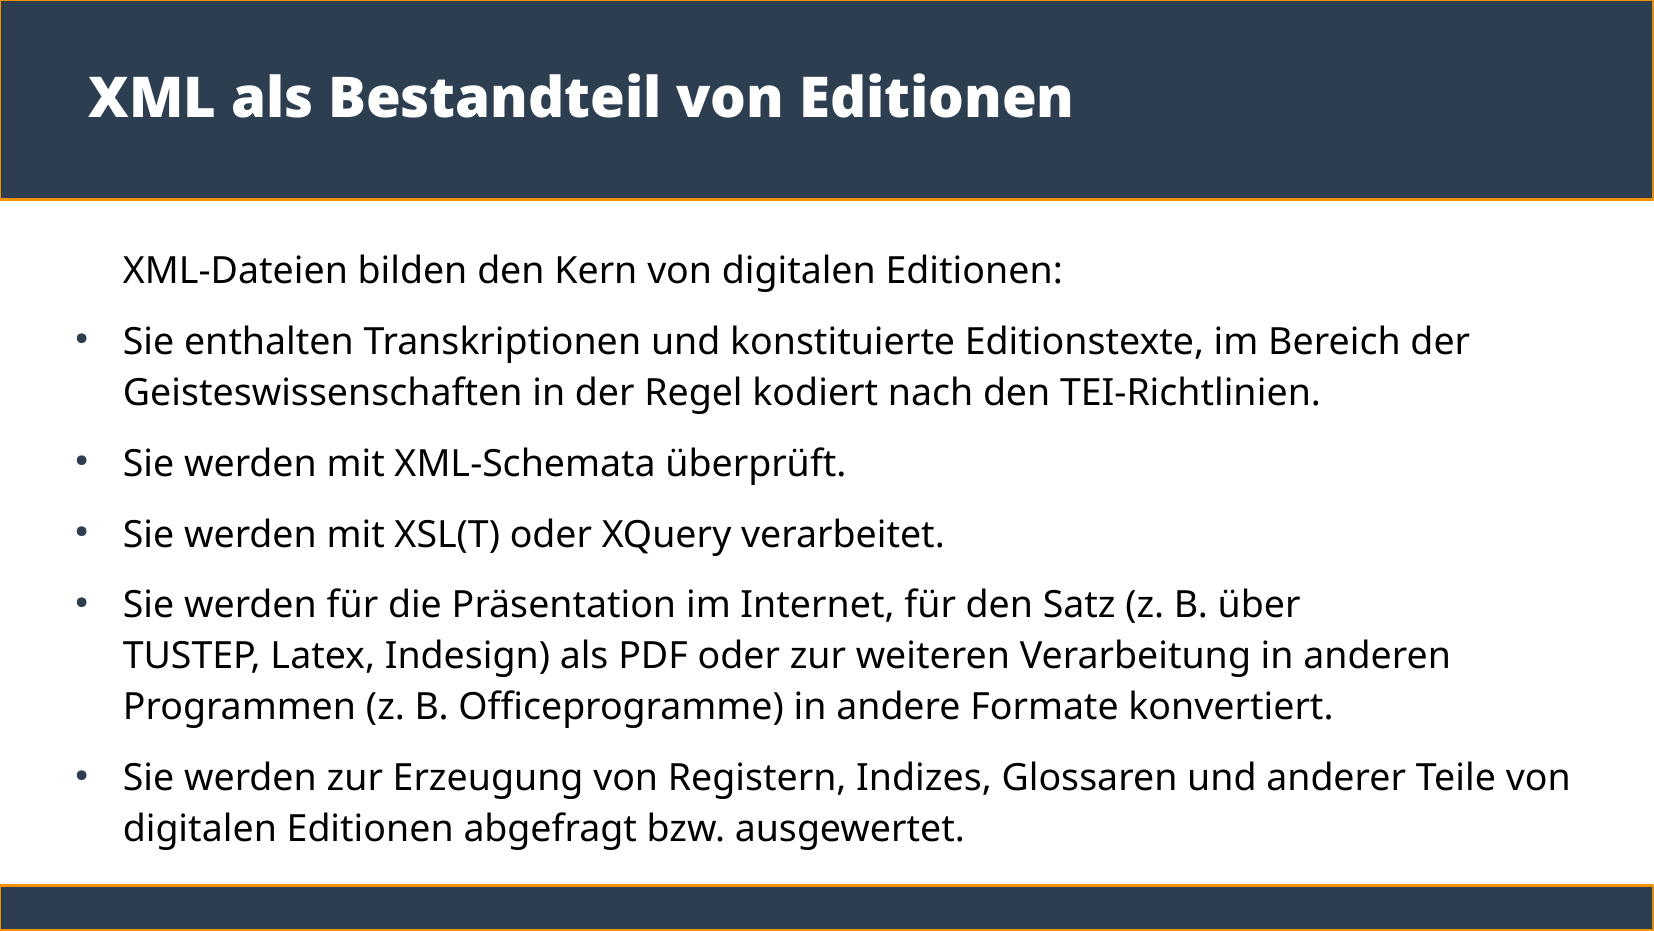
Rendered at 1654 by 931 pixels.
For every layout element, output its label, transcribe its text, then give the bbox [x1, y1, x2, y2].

list XML-Dateien bilden den Kern von digitalen Editionen: Sie enthalten Transkriptionen und konstituierte Editionstexte, im Bereich der Geisteswissenschaften in der Regel kodiert nach den TEI-Richtlinien. Sie werden mit XML-Schemata überprüft. Sie werden mit XSL(T) oder XQuery verarbeitet. Sie werden für die Präsentation im Internet, für den Satz (z. B. über TUSTEP, Latex, Indesign) als PDF oder zur weiteren Verarbeitung in anderen Programmen (z. B. Officeprogramme) in andere Formate konvertiert. Sie werden zur Erzeugung von Registern, Indizes, Glossaren und anderer Teile von digitalen Editionen abgefragt bzw. ausgewertet. [59, 243, 1595, 857]
title XML als Bestandteil von Editionen [88, 14, 1565, 178]
